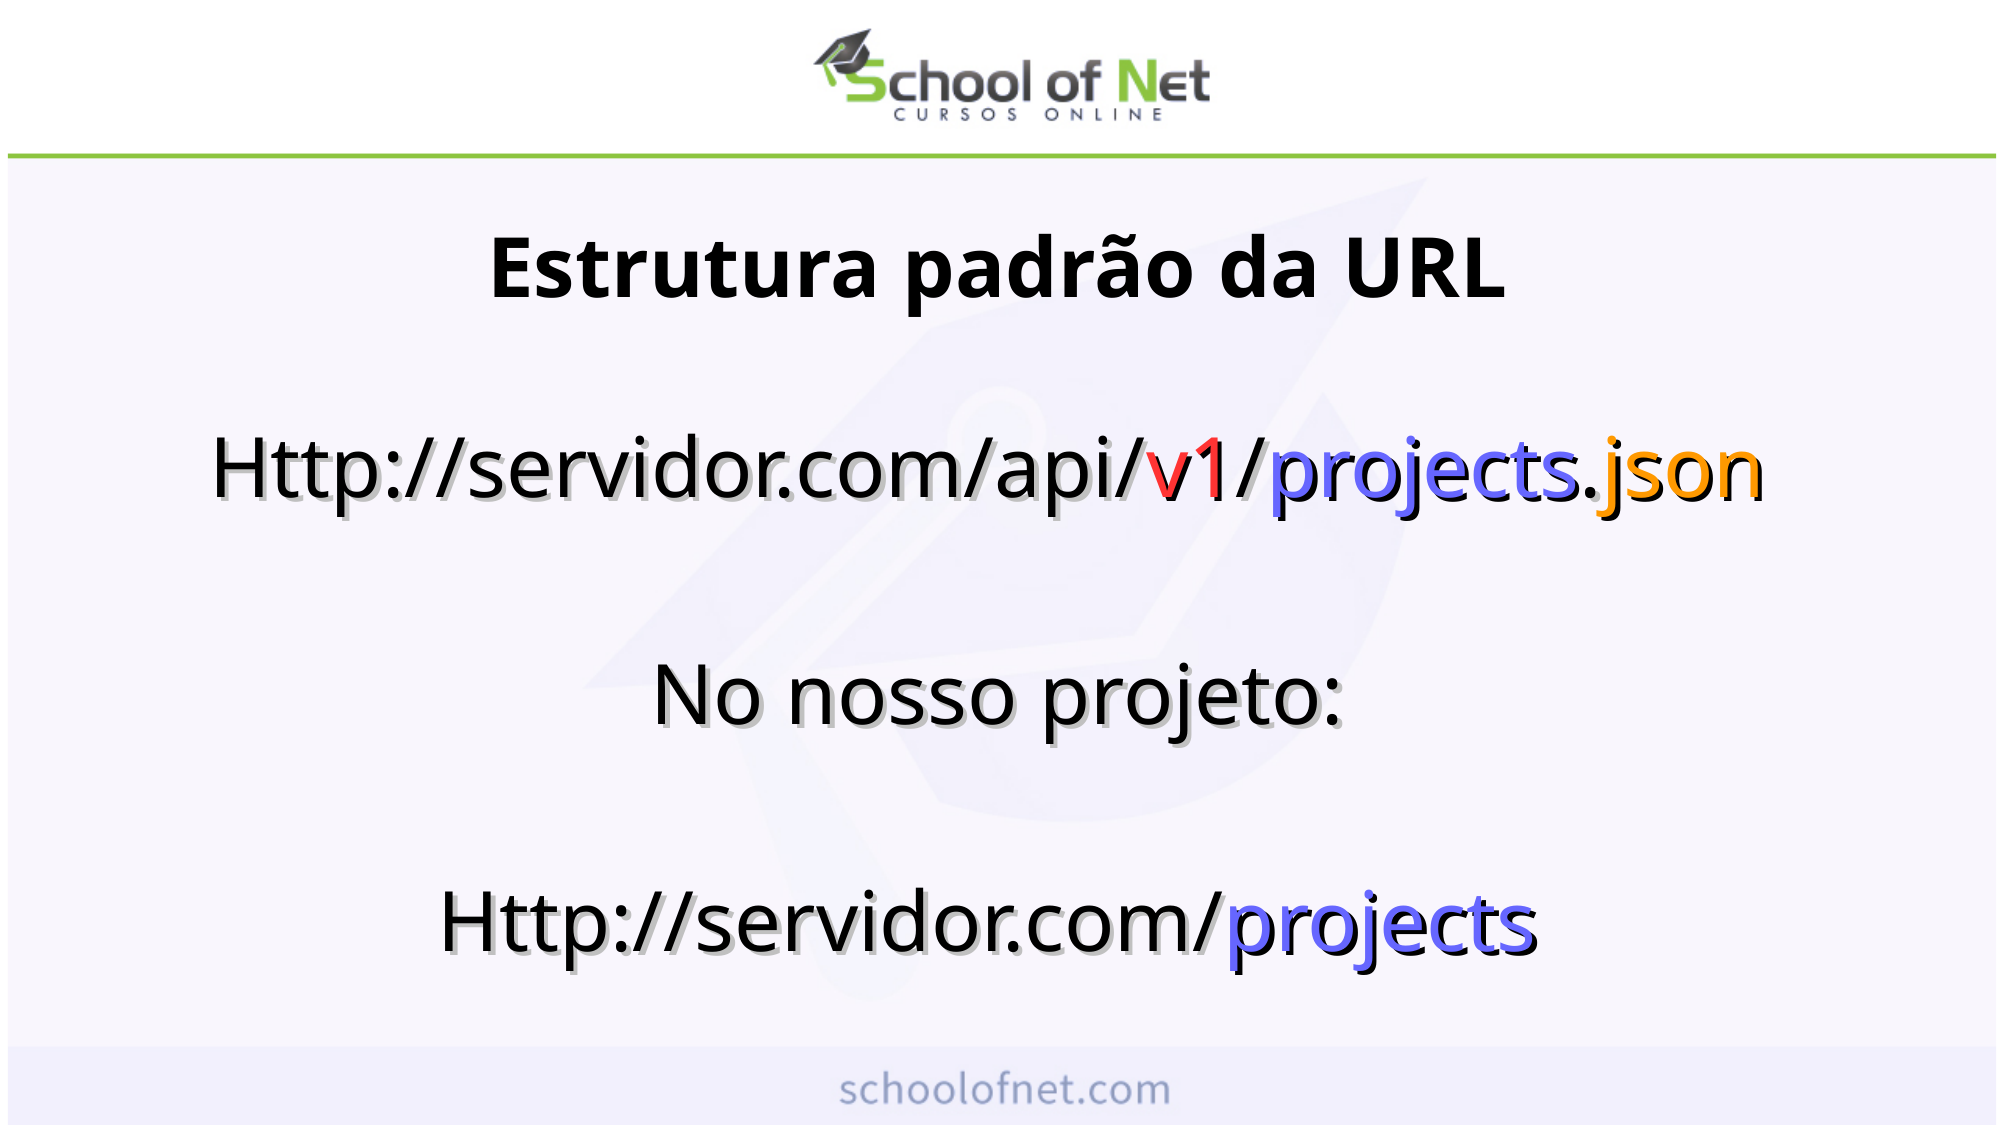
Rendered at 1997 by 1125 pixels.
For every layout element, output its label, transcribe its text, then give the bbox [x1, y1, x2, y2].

picture [7, 5, 1997, 1125]
title Estrutura padrão da URL [99, 171, 1897, 360]
subtitle Http://servidor.com/api/v1/projects.json No nosso projeto: Http://servidor.com/projects [99, 377, 1897, 1006]
